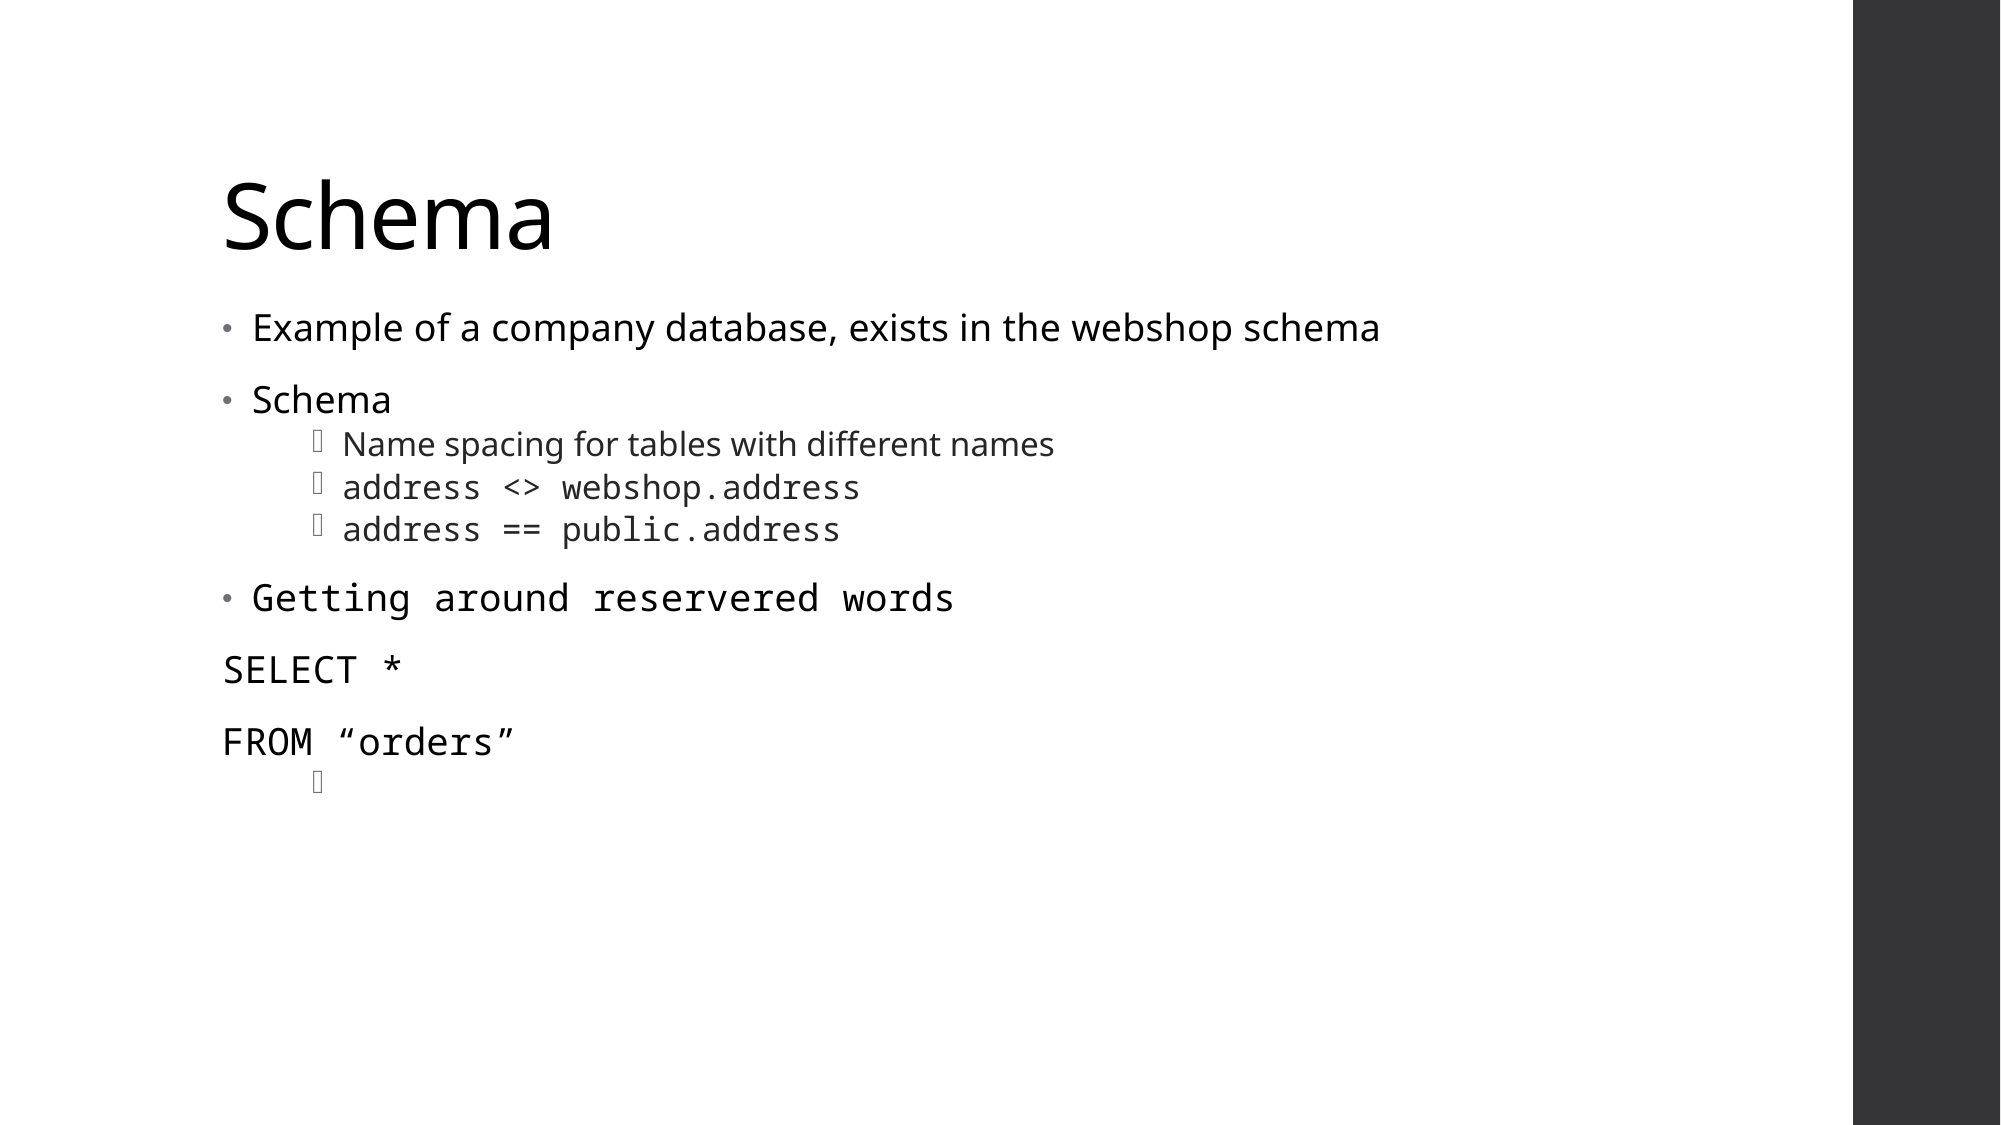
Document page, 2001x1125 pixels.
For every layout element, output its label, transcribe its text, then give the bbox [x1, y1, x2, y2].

title Schema [206, 60, 1797, 278]
list Example of a company database, exists in the webshop schema Schema Name spacing for tables with different names address <> webshop.address address == public.address Getting around reservered words SELECT * FROM “orders” [206, 299, 1617, 1014]
